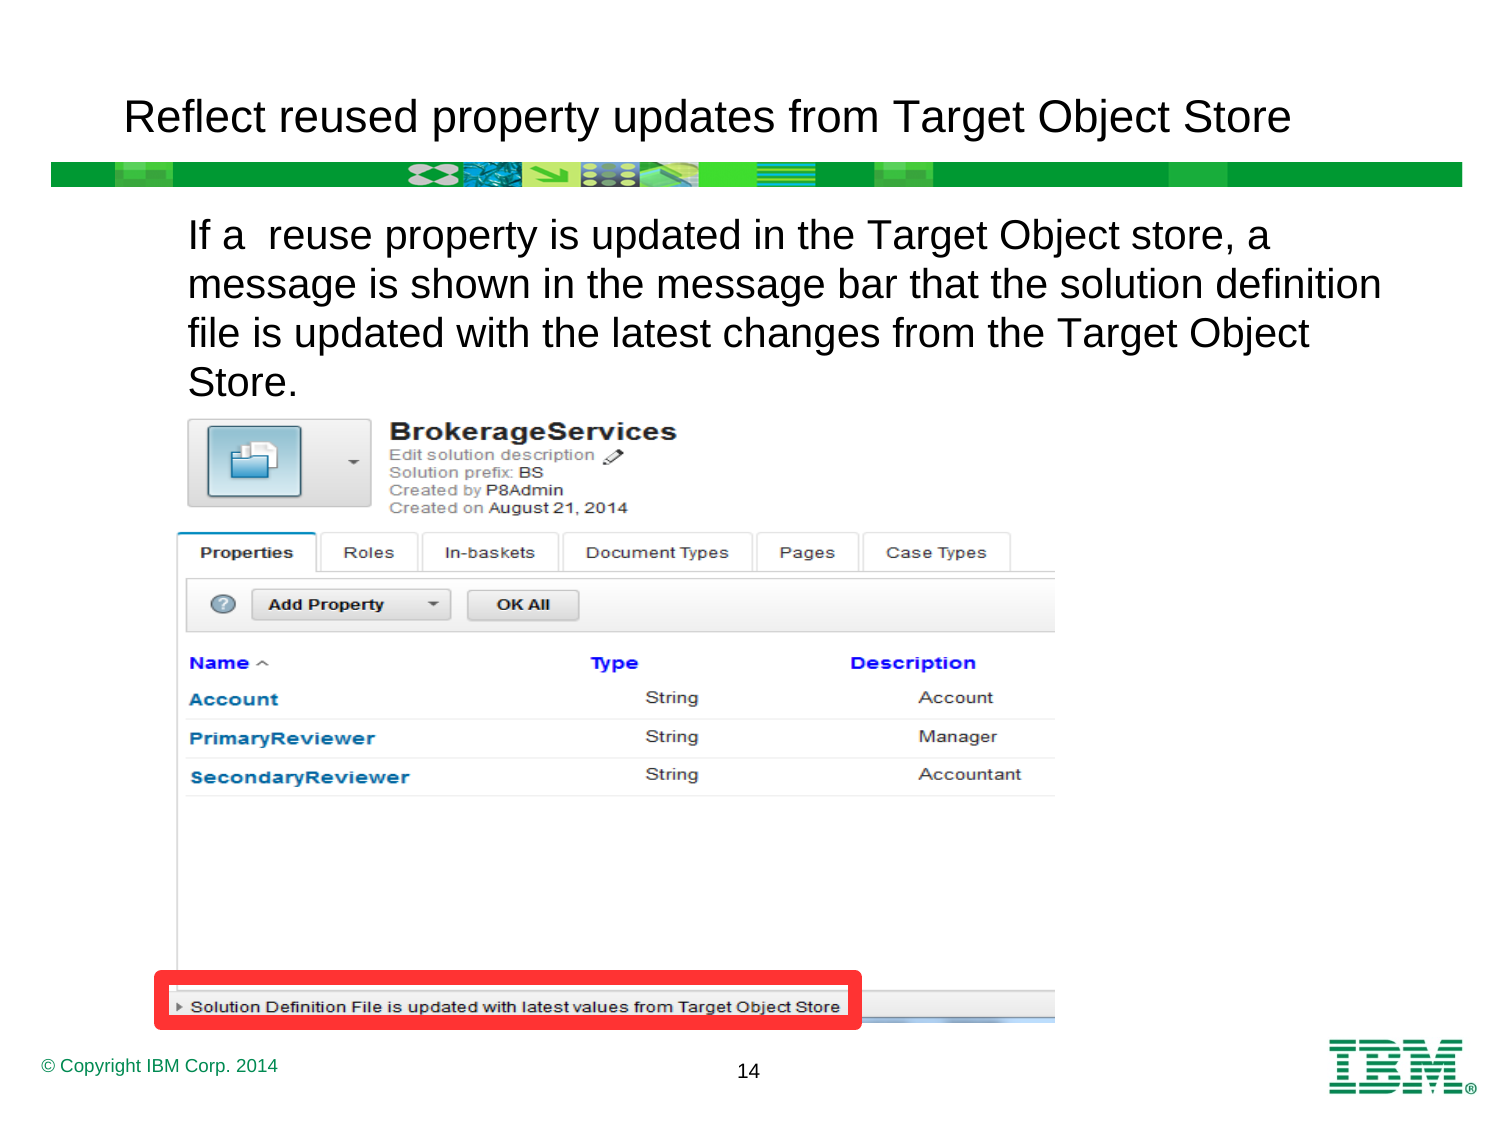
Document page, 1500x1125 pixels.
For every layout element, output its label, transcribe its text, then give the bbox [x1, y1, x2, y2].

picture [50, 161, 1463, 189]
picture [169, 985, 848, 1015]
picture [1327, 1037, 1479, 1096]
list If a reuse property is updated in the Target Object store, a message is shown in the message bar that the solution definition file is updated with the latest changes from the Target Object Store. [75, 210, 1426, 1006]
picture [161, 407, 1055, 1023]
title Reflect reused property updates from Target Object Store [37, 45, 1388, 188]
